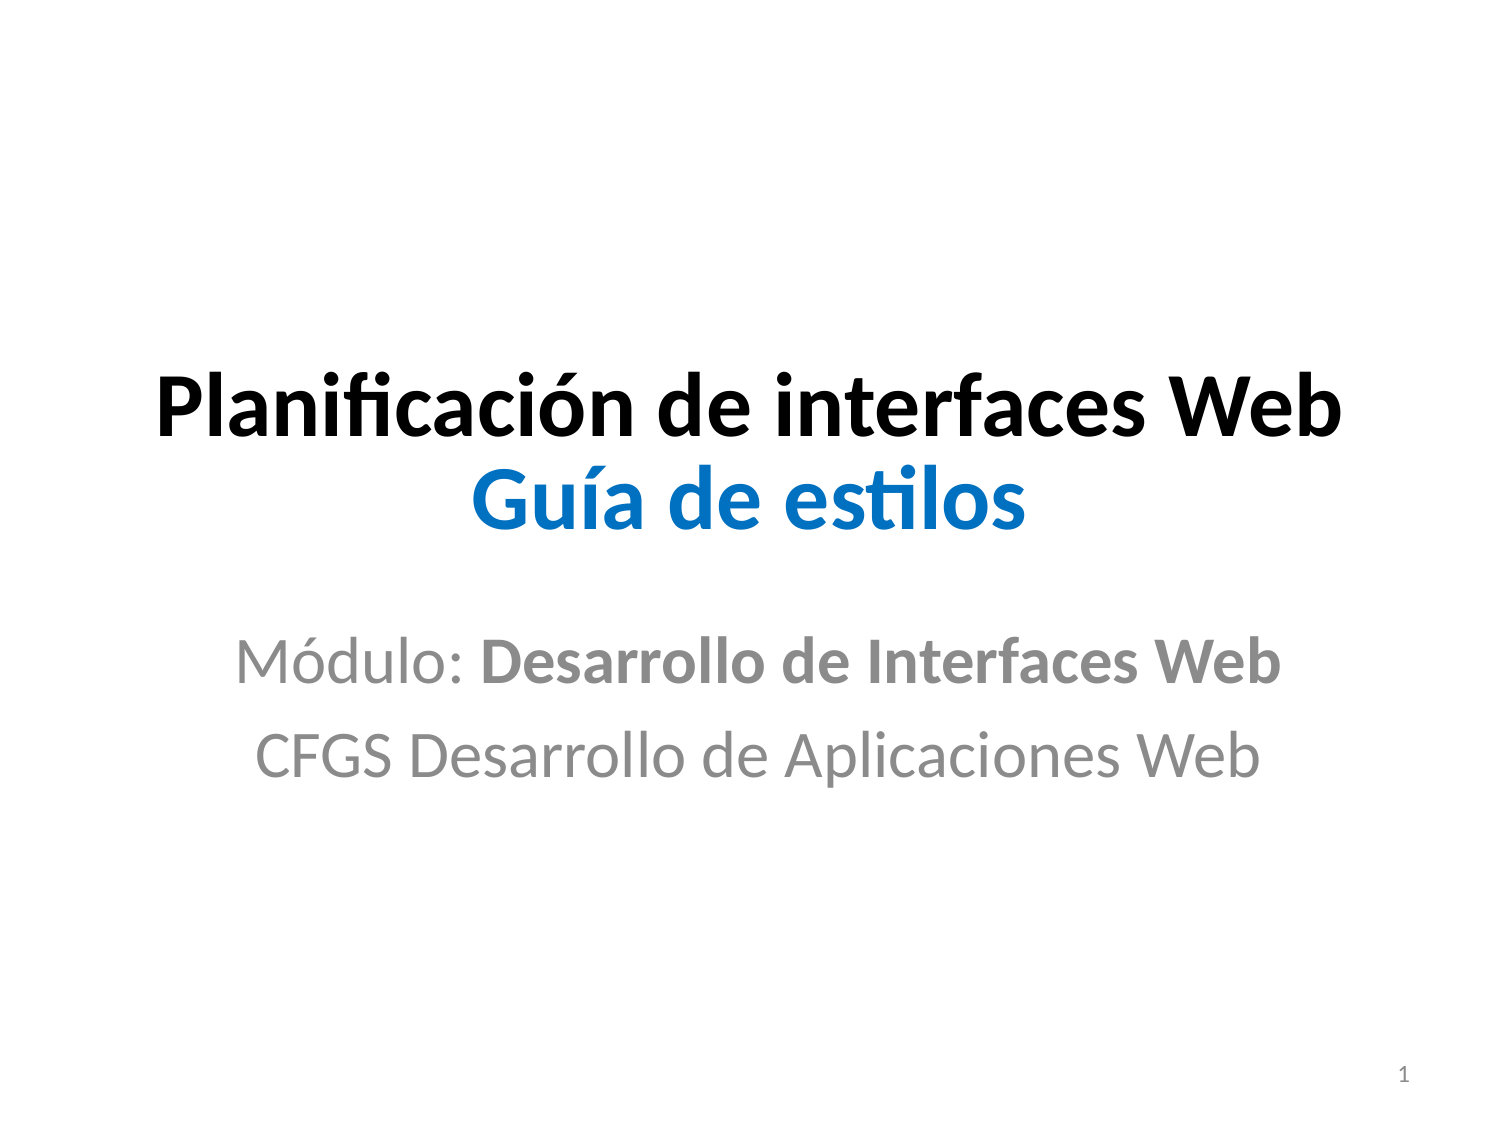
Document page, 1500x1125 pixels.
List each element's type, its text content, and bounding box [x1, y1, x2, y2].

title Planificación de interfaces Web [112, 278, 1388, 398]
text_box Guía de estilos [74, 398, 1425, 587]
subtitle Módulo: Desarrollo de Interfaces Web CFGS Desarrollo de Aplicaciones Web [183, 609, 1335, 898]
slide_number <número> [1074, 1042, 1425, 1103]
